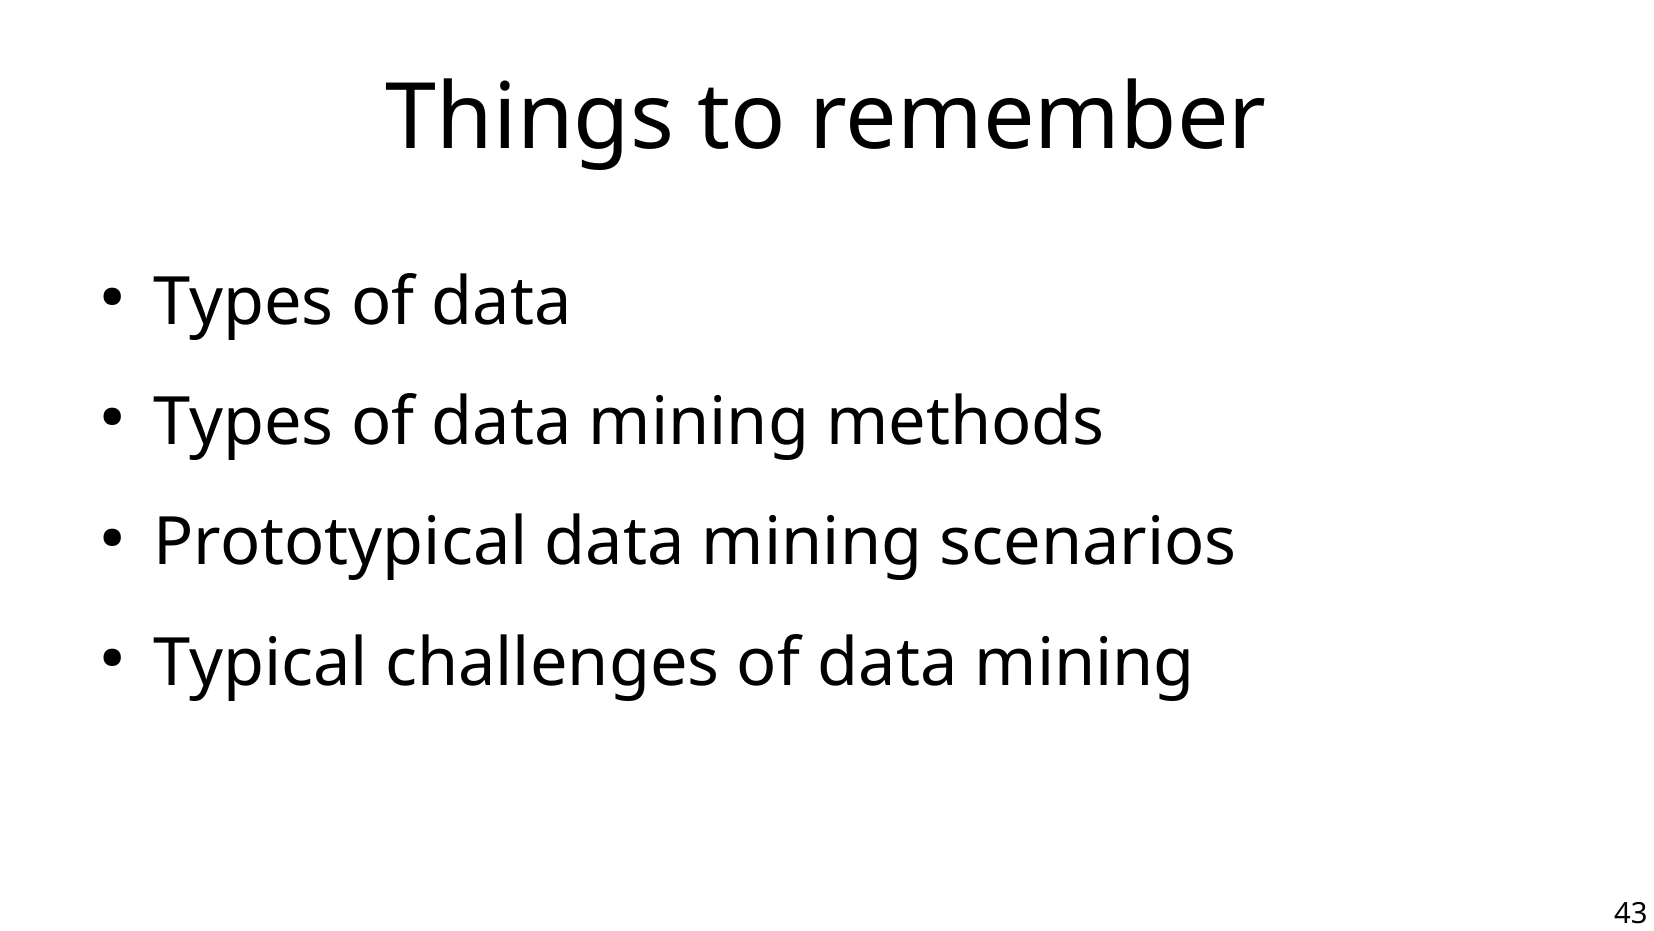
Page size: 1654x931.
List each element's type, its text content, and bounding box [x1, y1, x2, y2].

list Types of data Types of data mining methods Prototypical data mining scenarios Typical challenges of data mining [82, 253, 1571, 793]
title Things to remember [82, 1, 1571, 226]
